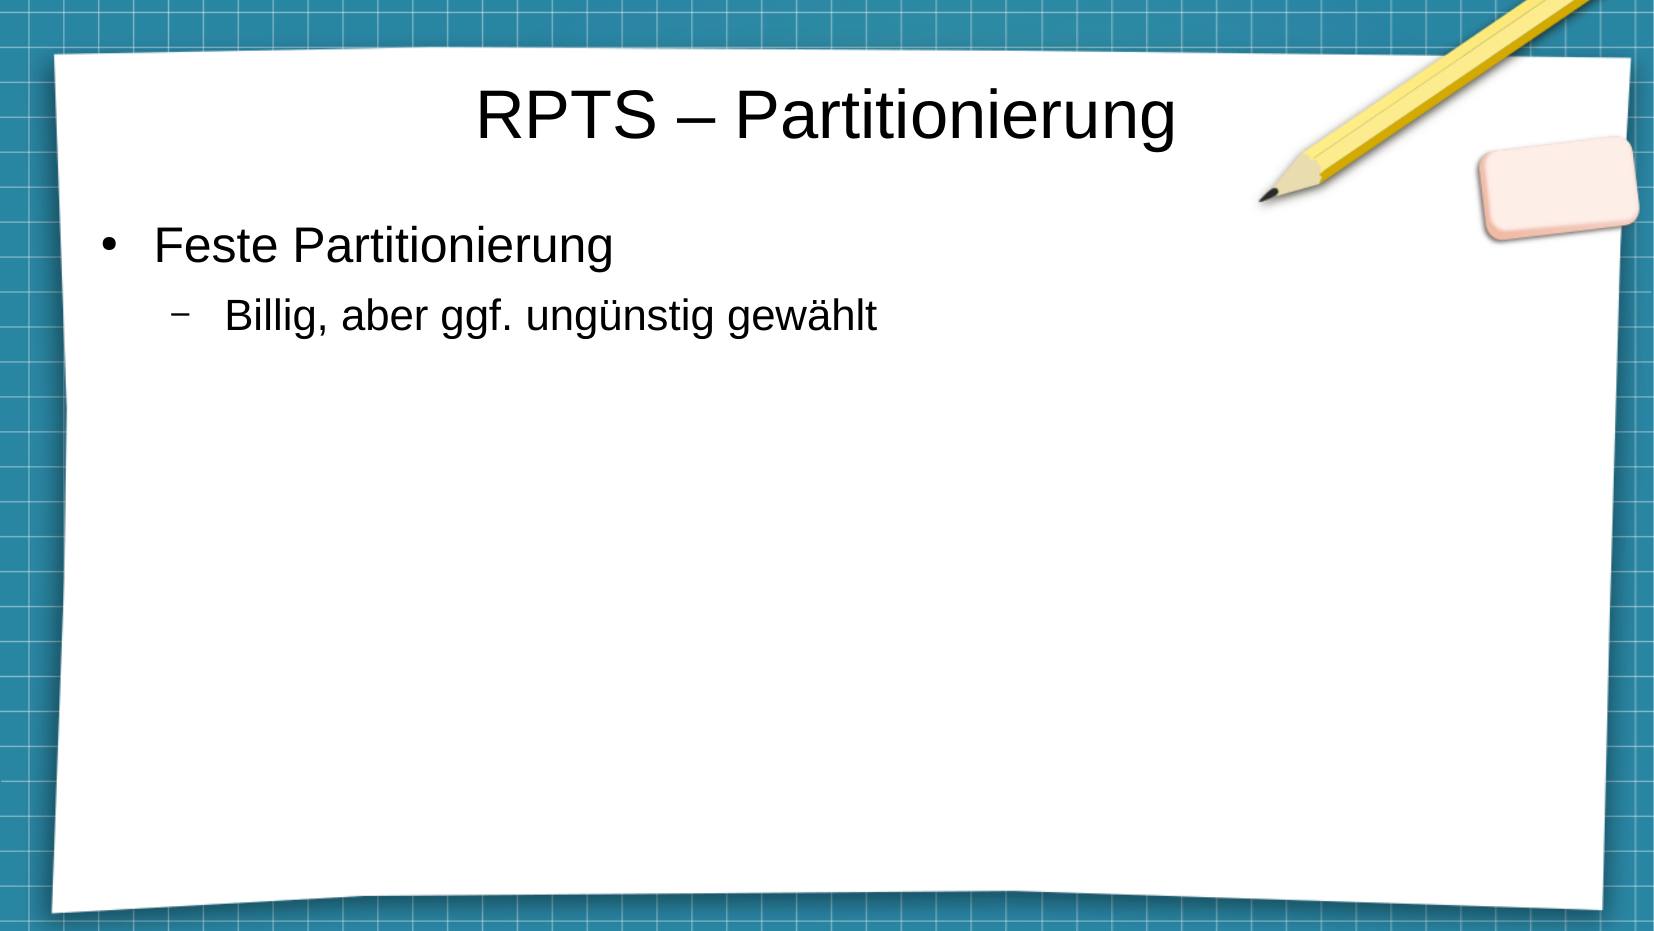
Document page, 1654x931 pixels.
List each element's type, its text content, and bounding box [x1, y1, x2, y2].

title RPTS – Partitionierung [82, 37, 1571, 193]
picture [0, 0, 1654, 931]
list Feste Partitionierung Billig, aber ggf. ungünstig gewählt [82, 217, 1571, 758]
